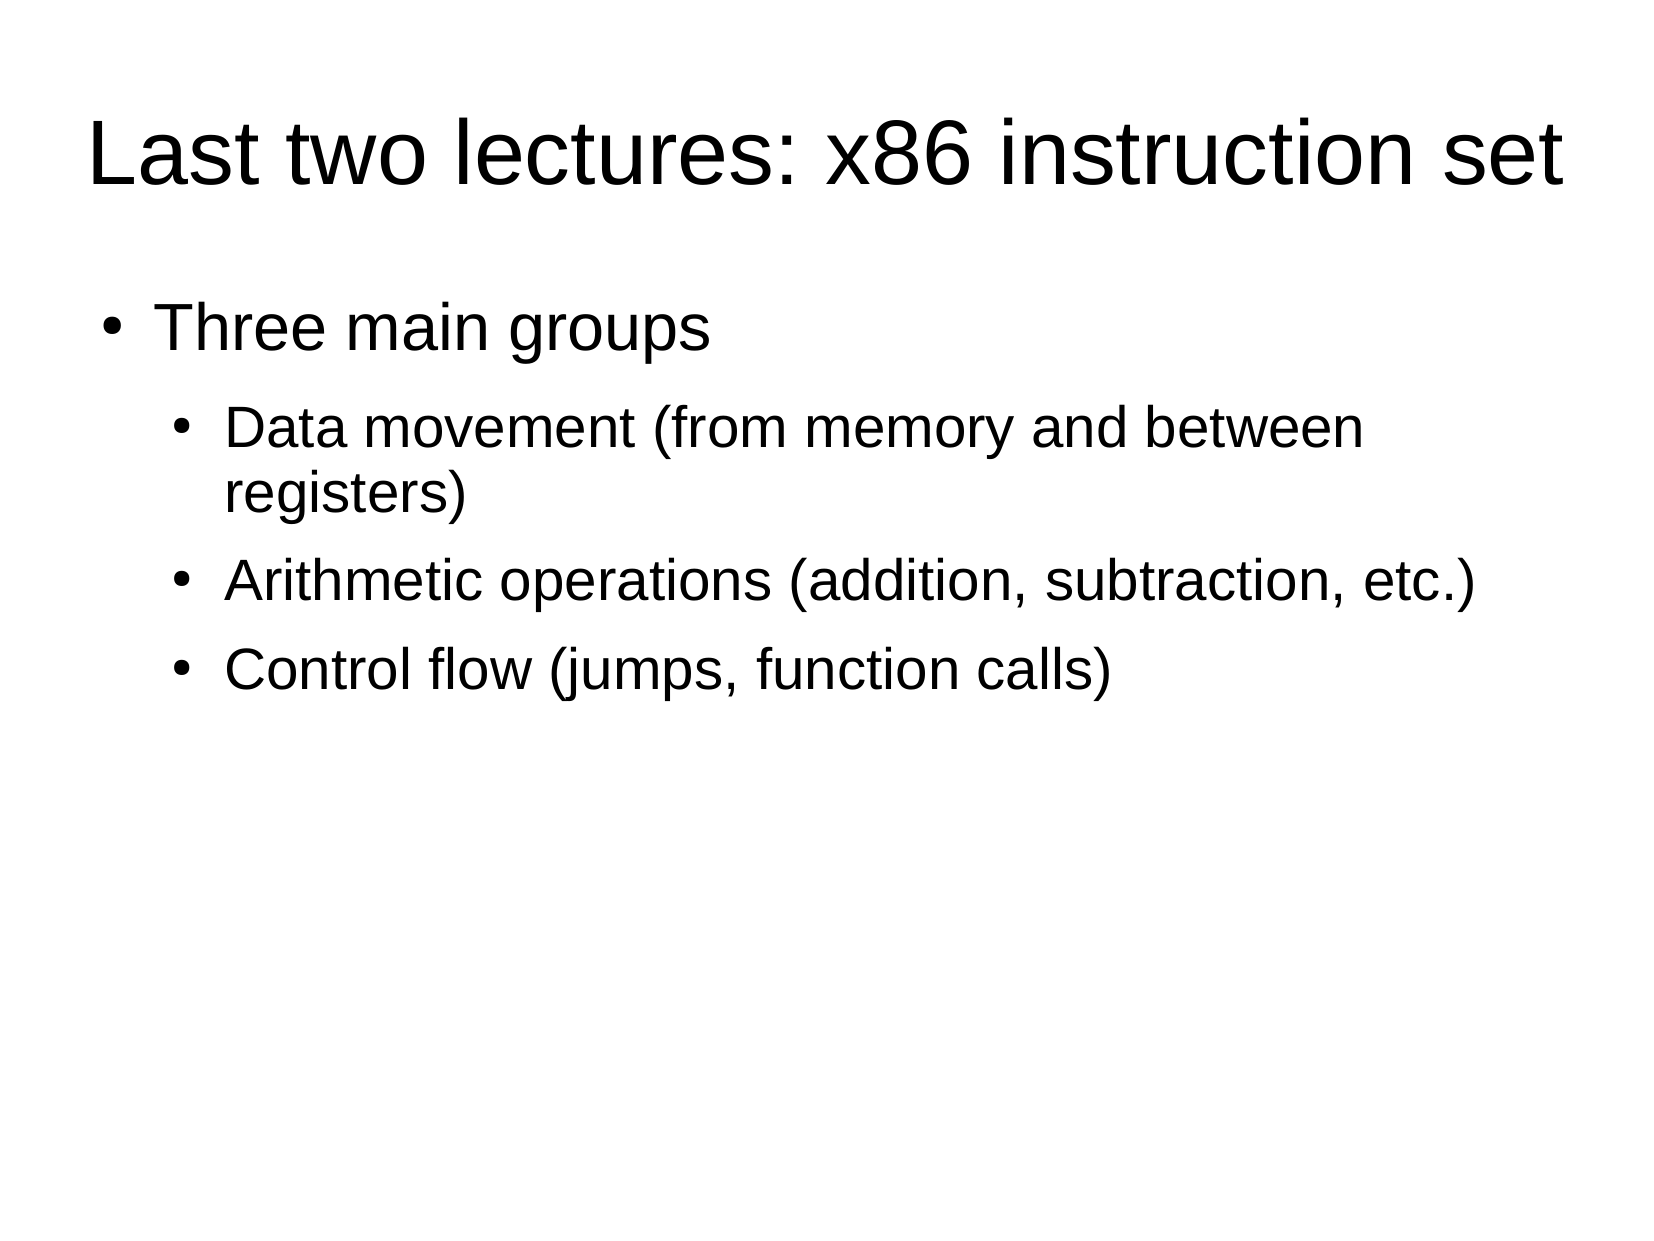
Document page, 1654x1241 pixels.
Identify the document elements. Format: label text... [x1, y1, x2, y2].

title Last two lectures: x86 instruction set [82, 49, 1571, 257]
list Three main groups Data movement (from memory and between registers) Arithmetic operations (addition, subtraction, etc.) Control flow (jumps, function calls) [82, 290, 1571, 1010]
